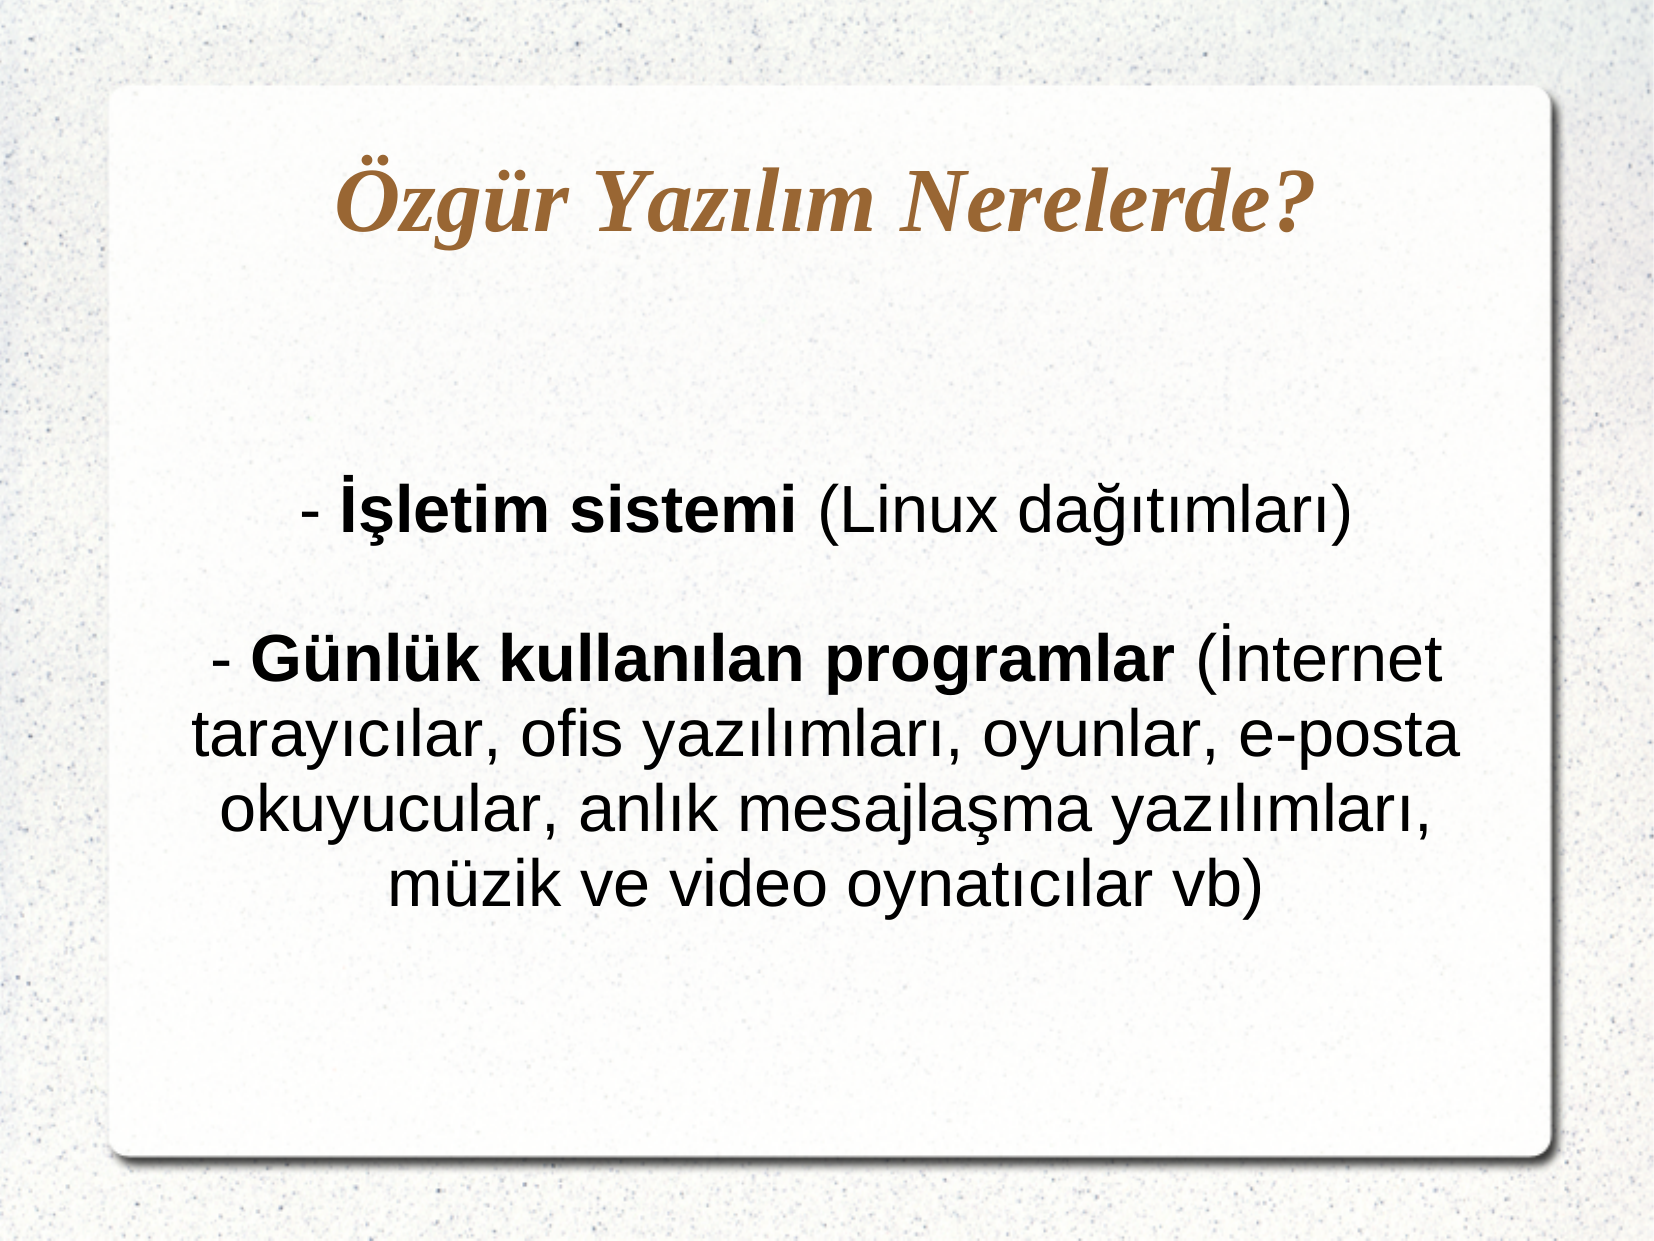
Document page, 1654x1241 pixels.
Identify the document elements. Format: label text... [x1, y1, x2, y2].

picture [0, 0, 1654, 1241]
subtitle - İşletim sistemi (Linux dağıtımları) - Günlük kullanılan programlar (İnternet tarayıcılar, ofis yazılımları, oyunlar, e-posta okuyucular, anlık mesajlaşma yazılımları, müzik ve video oynatıcılar vb) [147, 336, 1506, 1056]
title Özgür Yazılım Nerelerde? [118, 96, 1536, 304]
